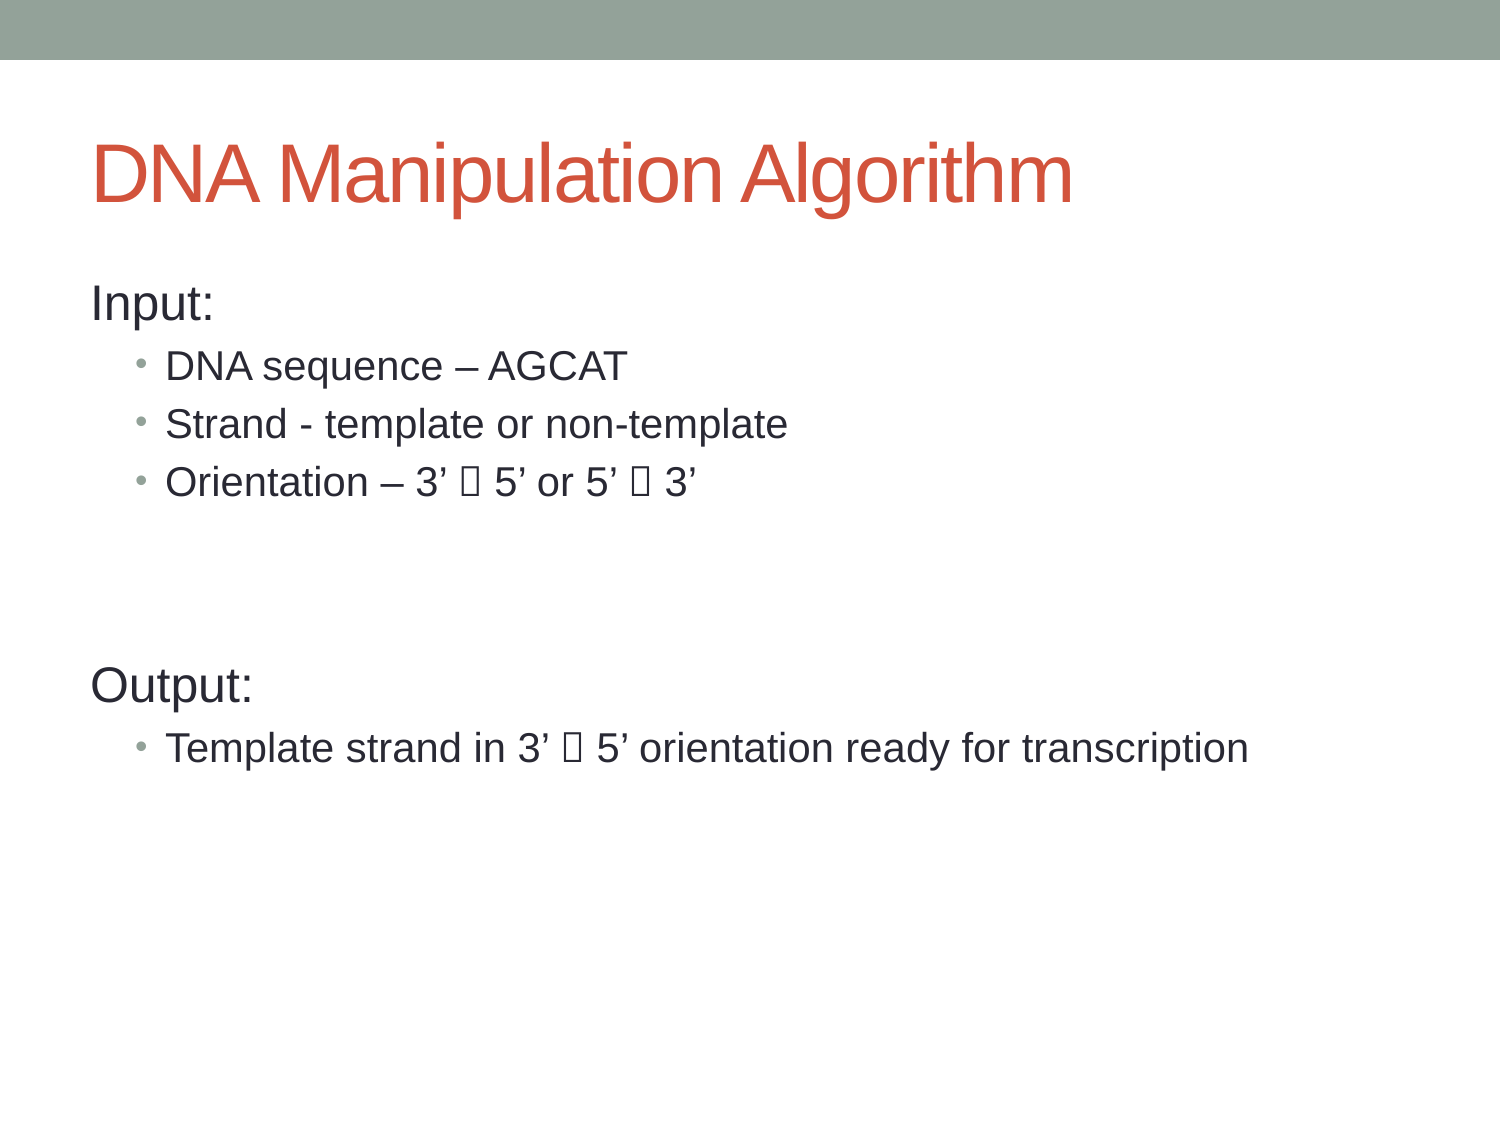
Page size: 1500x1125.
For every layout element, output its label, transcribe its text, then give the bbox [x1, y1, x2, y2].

list Input: DNA sequence – AGCAT Strand - template or non-template Orientation – 3’  5’ or 5’  3’ Output: Template strand in 3’  5’ orientation ready for transcription [75, 262, 1425, 1063]
title DNA Manipulation Algorithm [75, 87, 1425, 250]
